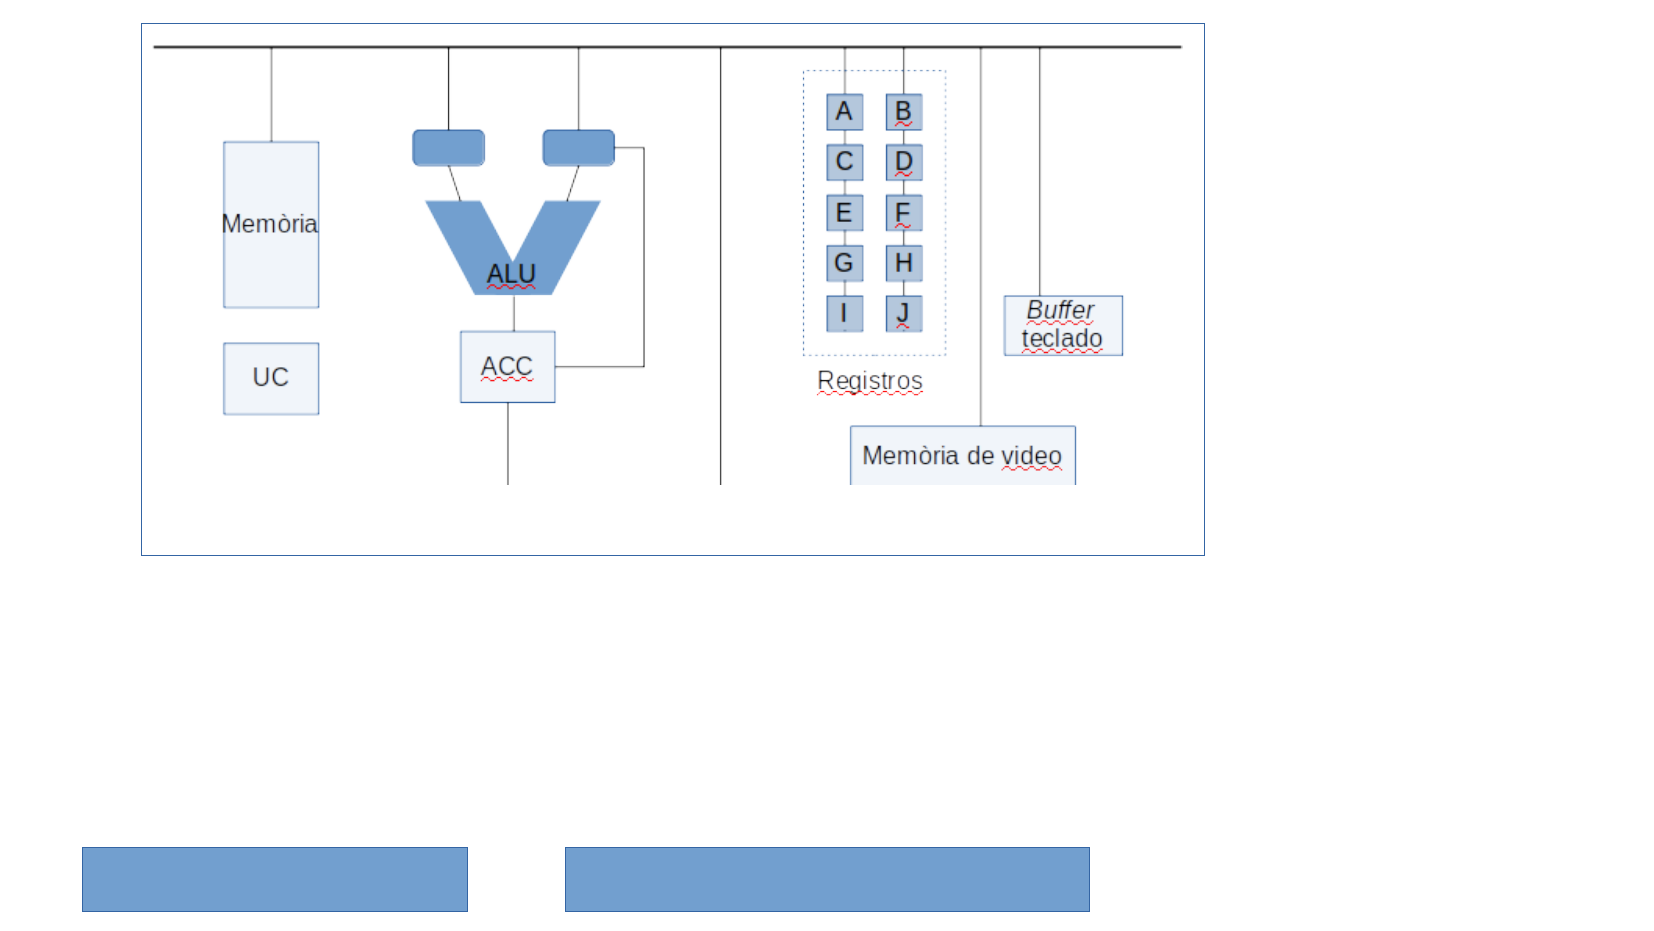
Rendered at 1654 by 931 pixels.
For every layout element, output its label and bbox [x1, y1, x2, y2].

picture [151, 45, 1183, 485]
